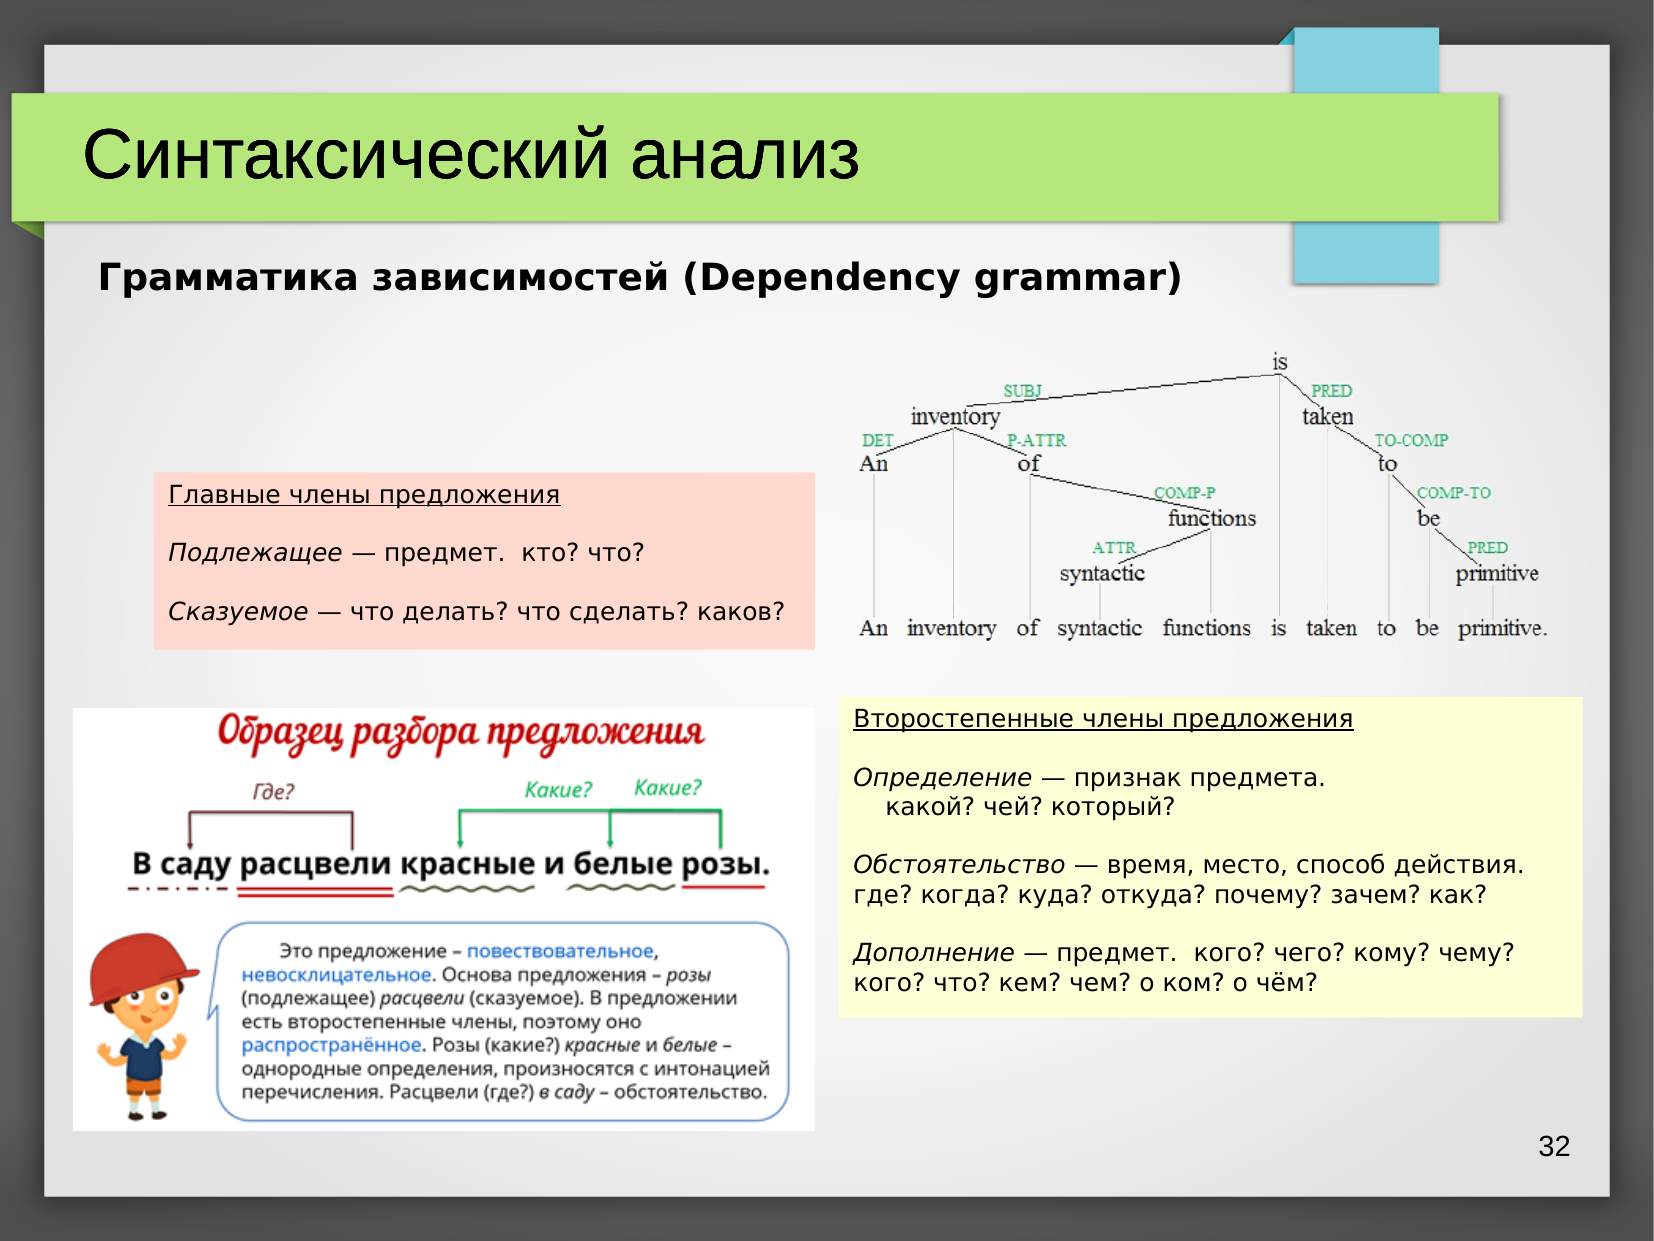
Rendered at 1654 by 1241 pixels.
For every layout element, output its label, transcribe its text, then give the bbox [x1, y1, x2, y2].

text_box Главные члены предложения Подлежащее — предмет. кто? что? Сказуемое — что делать? что сделать? каков? [153, 472, 815, 650]
title Синтаксический анализ [82, 114, 993, 194]
picture [0, 0, 1654, 1241]
text_box Грамматика зависимостей (Dependency grammar) [82, 248, 1288, 350]
text_box Второстепенные члены предложения Определение — признак предмета. какой? чей? который? Обстоятельство — время, место, способ действия. где? когда? куда? откуда? почему? зачем? как? Дополнение — предмет. кого? чего? кому? чему? кого? что? кем? чем? о ком? о чём? [838, 696, 1583, 1018]
